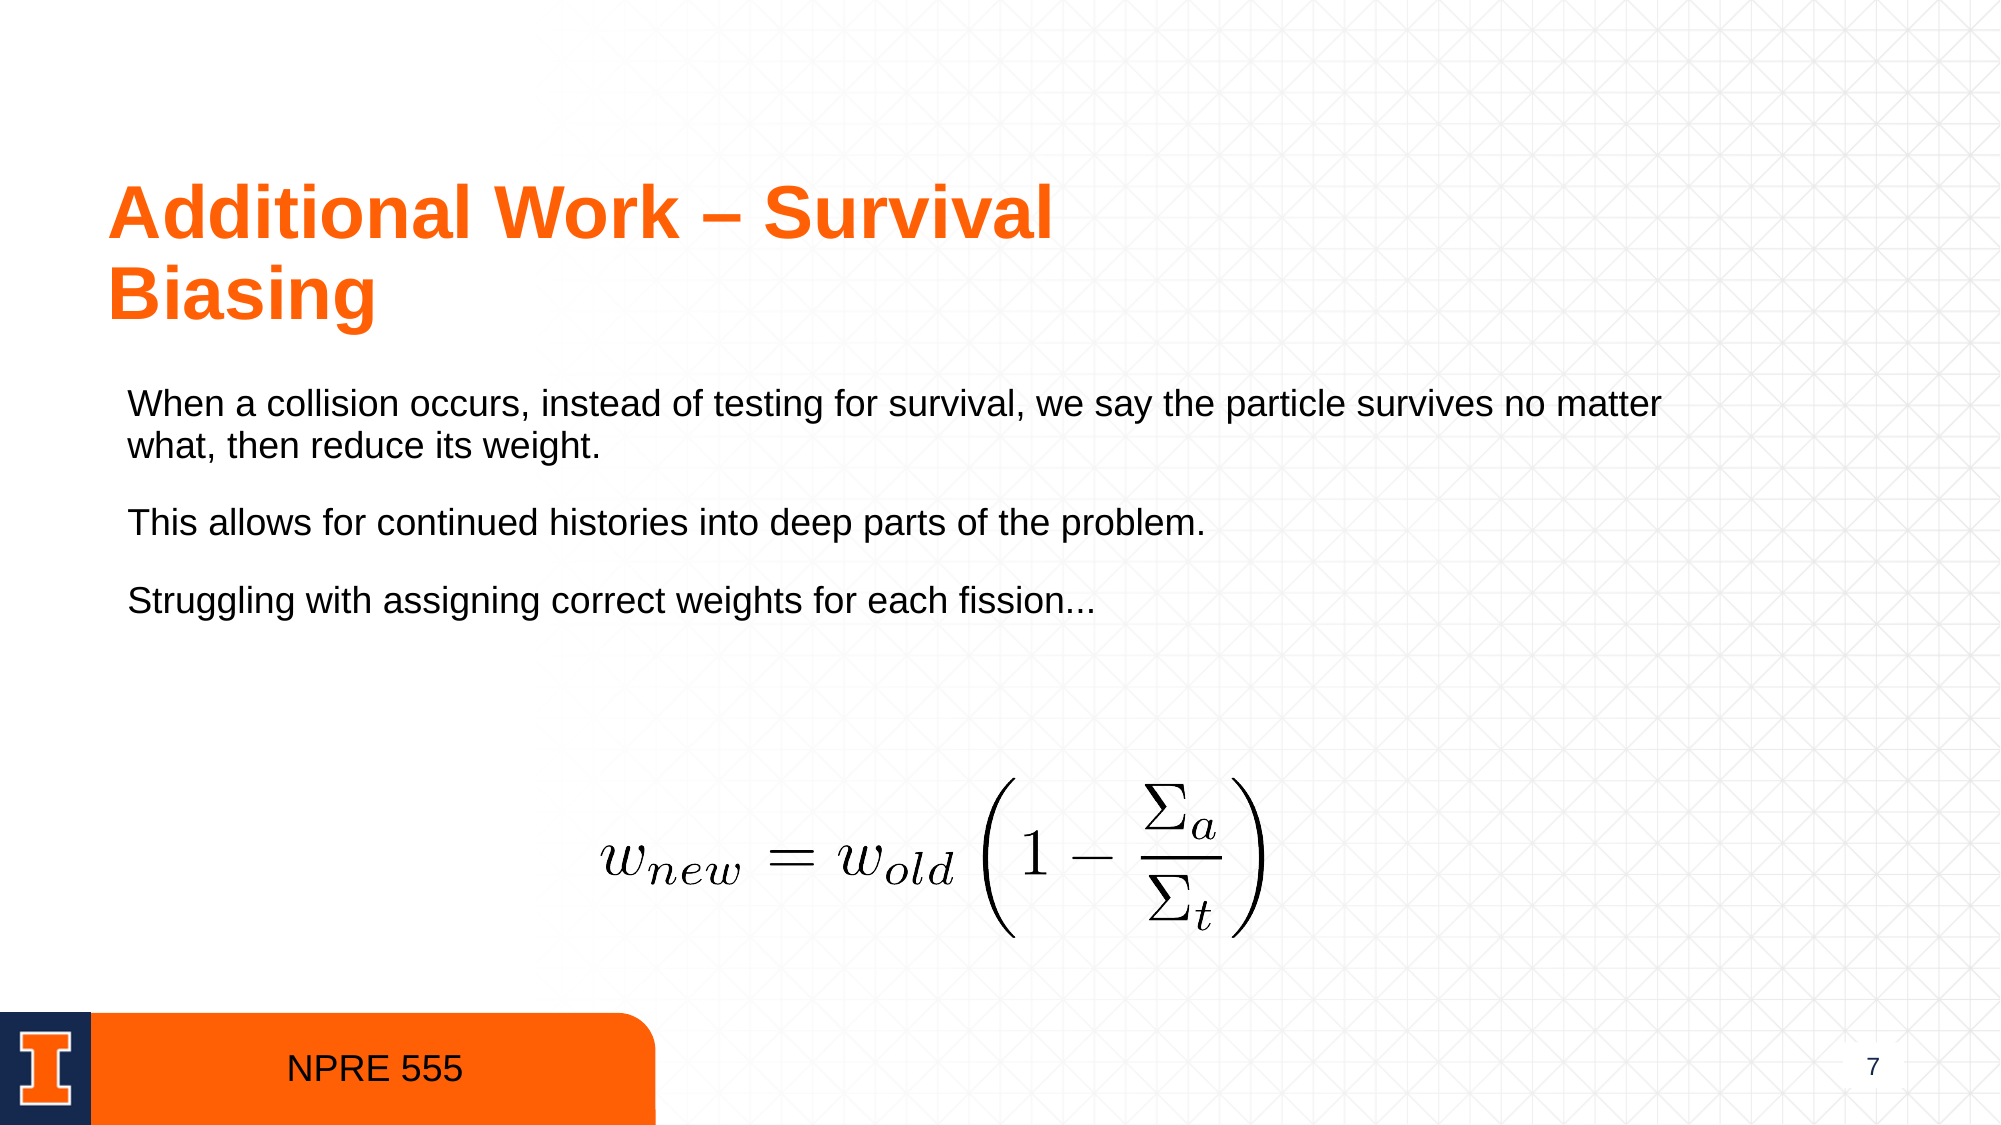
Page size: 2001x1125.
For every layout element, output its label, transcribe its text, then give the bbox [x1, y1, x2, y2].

text_box NPRE 555 [187, 1050, 563, 1088]
title Additional Work – Survival Biasing [93, 246, 1234, 343]
picture [0, 0, 2001, 1125]
text_box When a collision occurs, instead of testing for survival, we say the particle survives no matter what, then reduce its weight. This allows for continued histories into deep parts of the problem. Struggling with assigning correct weights for each fission... [112, 375, 1688, 938]
